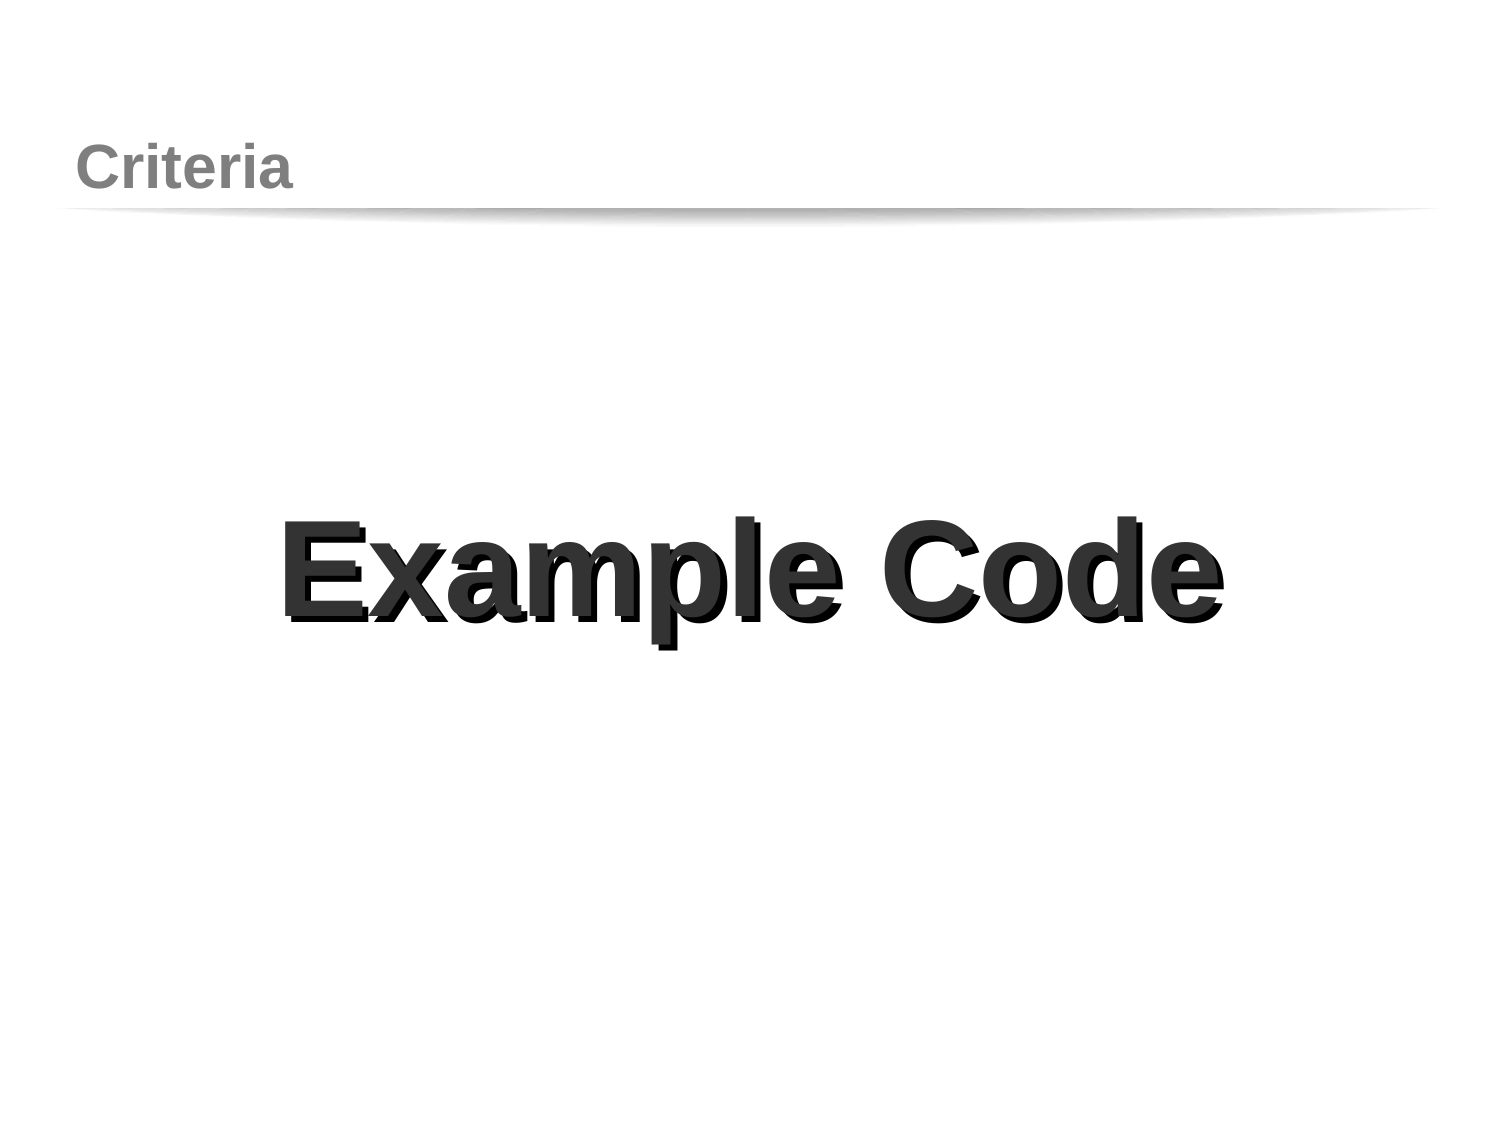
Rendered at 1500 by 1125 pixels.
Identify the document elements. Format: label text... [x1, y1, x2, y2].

text_box Example Code [75, 479, 1426, 646]
title Criteria [75, 71, 1426, 203]
